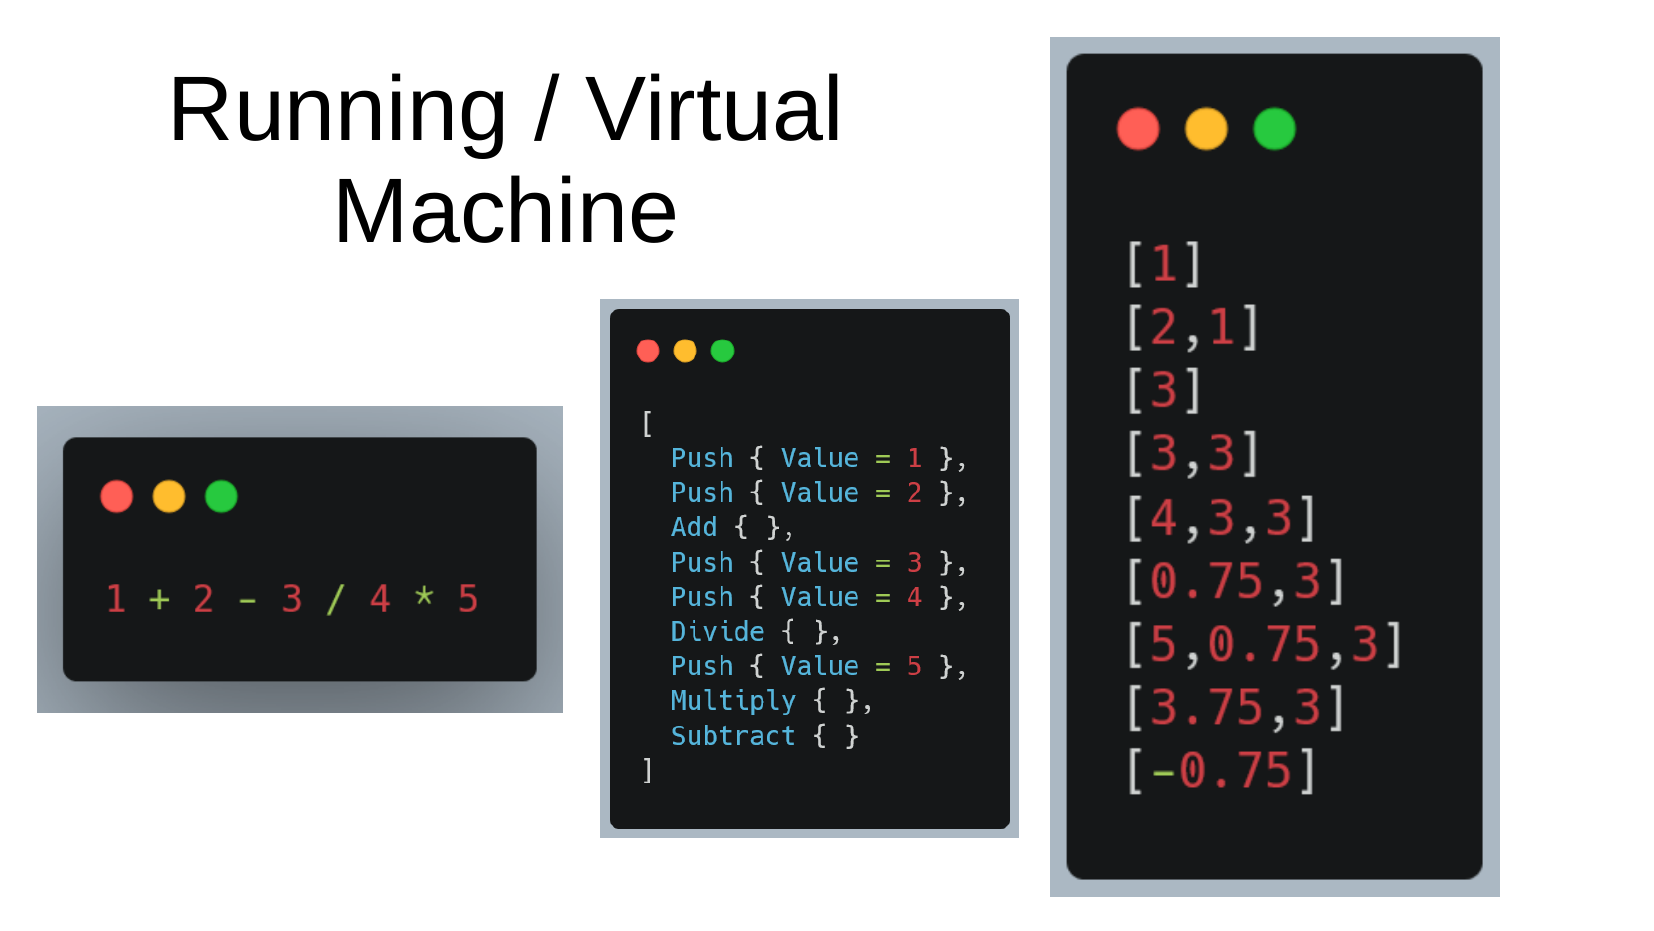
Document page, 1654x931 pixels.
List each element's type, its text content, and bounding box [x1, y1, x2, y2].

title Running / Virtual Machine [37, 57, 976, 263]
picture [1050, 37, 1500, 897]
picture [37, 406, 563, 713]
picture [600, 299, 1019, 838]
